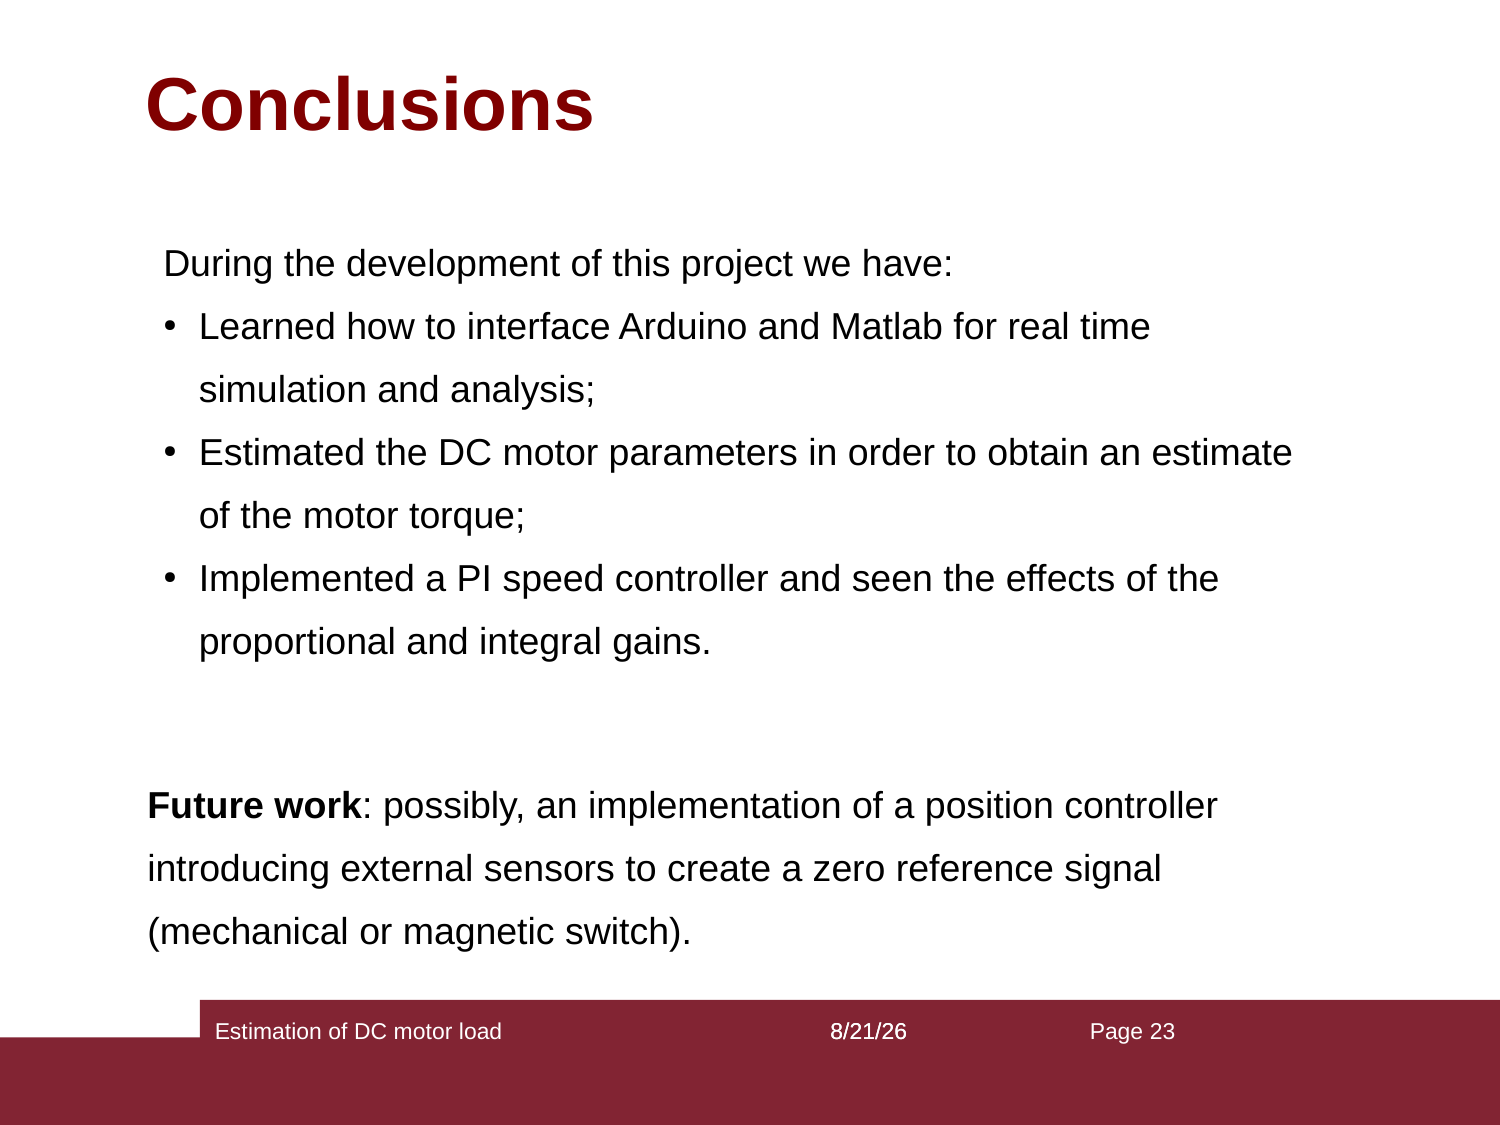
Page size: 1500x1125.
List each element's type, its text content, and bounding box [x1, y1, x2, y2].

text_box Conclusions [131, 55, 618, 155]
text_box Estimation of DC motor load [199, 1008, 675, 1084]
text_box Page 23 [1074, 1008, 1388, 1084]
text_box During the development of this project we have: Learned how to interface Arduino and Matlab for real time simulation and analysis; Estimated the DC motor parameters in order to obtain an estimate of the motor torque; Implemented a PI speed controller and seen the effects of the proportional and integral gains. [148, 214, 1337, 670]
text_box 2/27/18 [712, 1008, 1026, 1084]
text_box Future work: possibly, an implementation of a position controller introducing external sensors to create a zero reference signal (mechanical or magnetic switch). [132, 756, 1341, 960]
